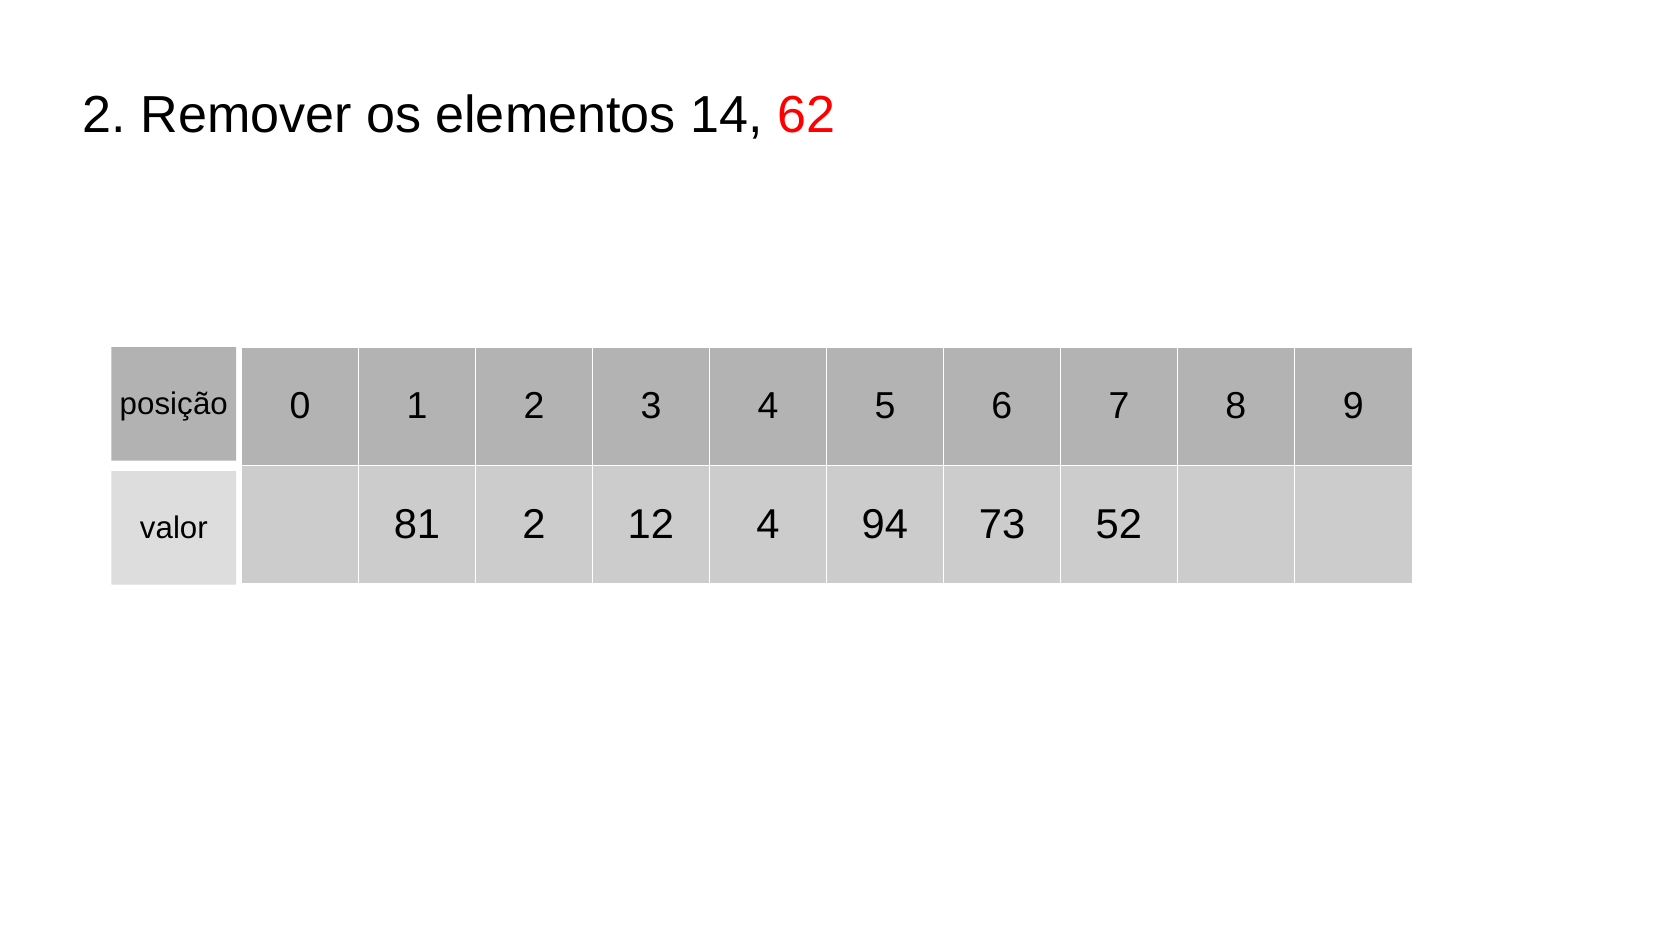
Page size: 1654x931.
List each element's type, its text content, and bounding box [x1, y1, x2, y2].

table_header 0 [242, 348, 358, 465]
table_header 4 [710, 348, 826, 465]
table_header 3 [593, 348, 709, 465]
table_cell 94 [827, 466, 943, 583]
table_cell 81 [359, 466, 475, 583]
table_cell [1178, 466, 1294, 583]
table_header 5 [827, 348, 943, 465]
table_header 2 [476, 348, 592, 465]
table_header 7 [1061, 348, 1177, 465]
table_header 9 [1295, 348, 1412, 465]
table_cell 73 [944, 466, 1060, 583]
table_header 1 [359, 348, 475, 465]
table_header 6 [944, 348, 1060, 465]
table_cell 12 [593, 466, 709, 583]
table_cell 52 [1061, 466, 1177, 583]
title 2. Remover os elementos 14, 62 [82, 37, 1571, 193]
table_cell [1295, 466, 1412, 583]
table_cell [242, 466, 358, 583]
table_header 8 [1178, 348, 1294, 465]
text_box posição [111, 347, 237, 461]
text_box valor [111, 471, 237, 585]
table_cell 4 [710, 466, 826, 583]
table_cell 2 [476, 466, 592, 583]
